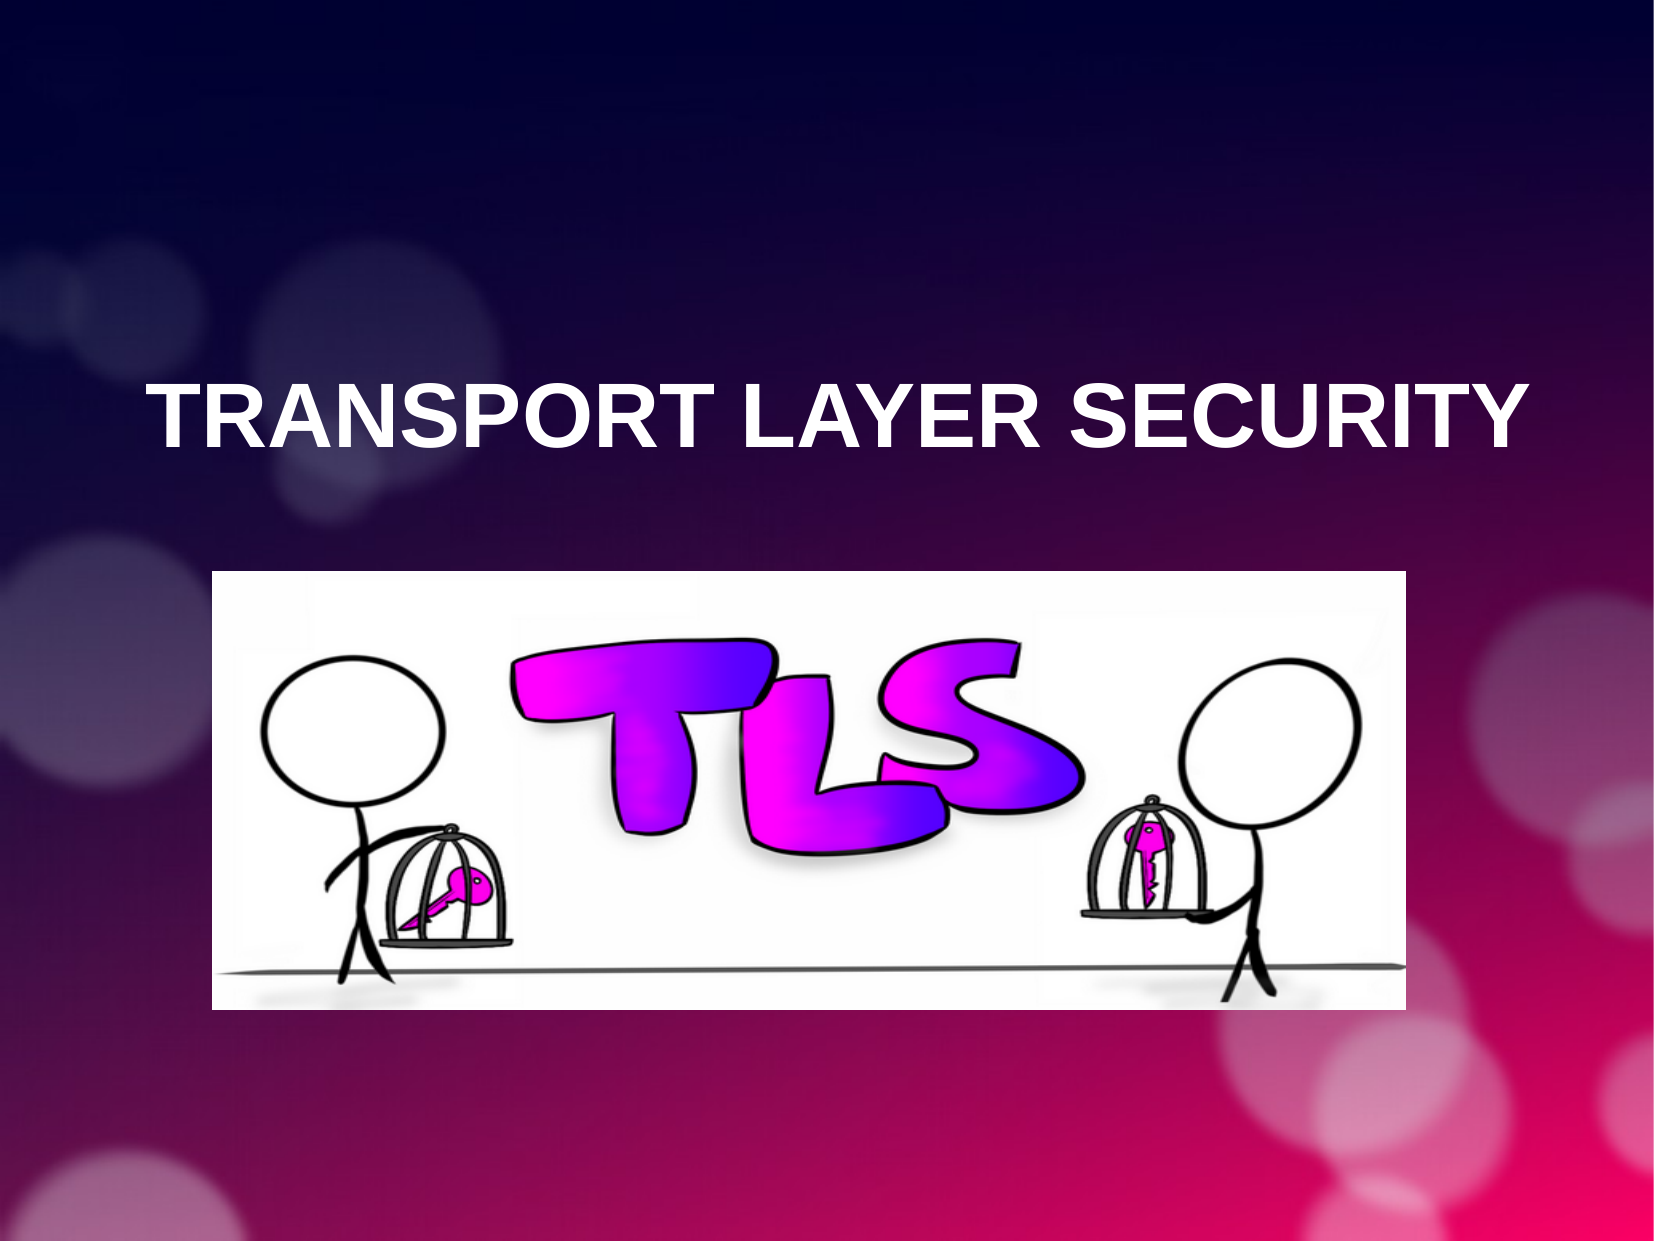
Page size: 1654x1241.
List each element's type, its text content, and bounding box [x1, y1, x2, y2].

title TRANSPORT LAYER SECURITY [82, 312, 1571, 520]
picture [0, 0, 1654, 1241]
